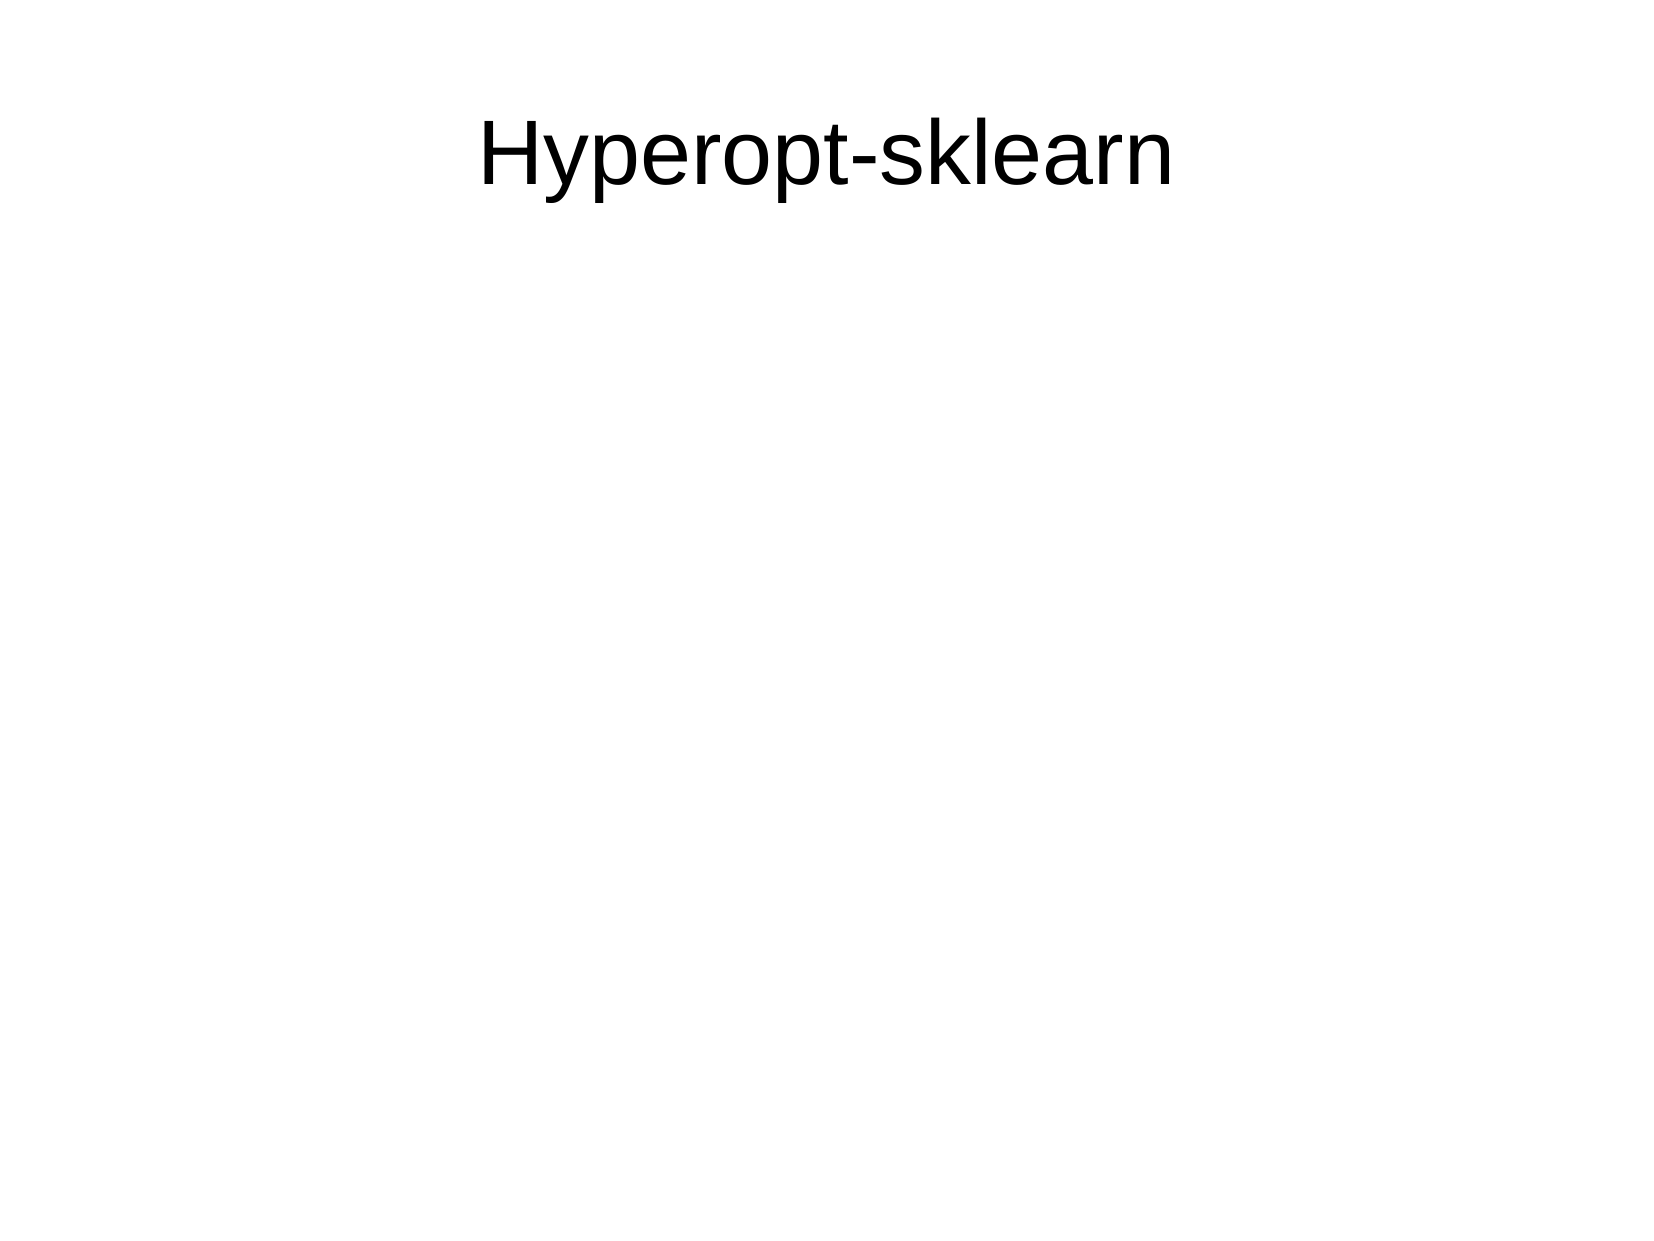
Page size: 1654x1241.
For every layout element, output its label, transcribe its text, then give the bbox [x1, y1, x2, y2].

title Hyperopt-sklearn [82, 49, 1571, 257]
